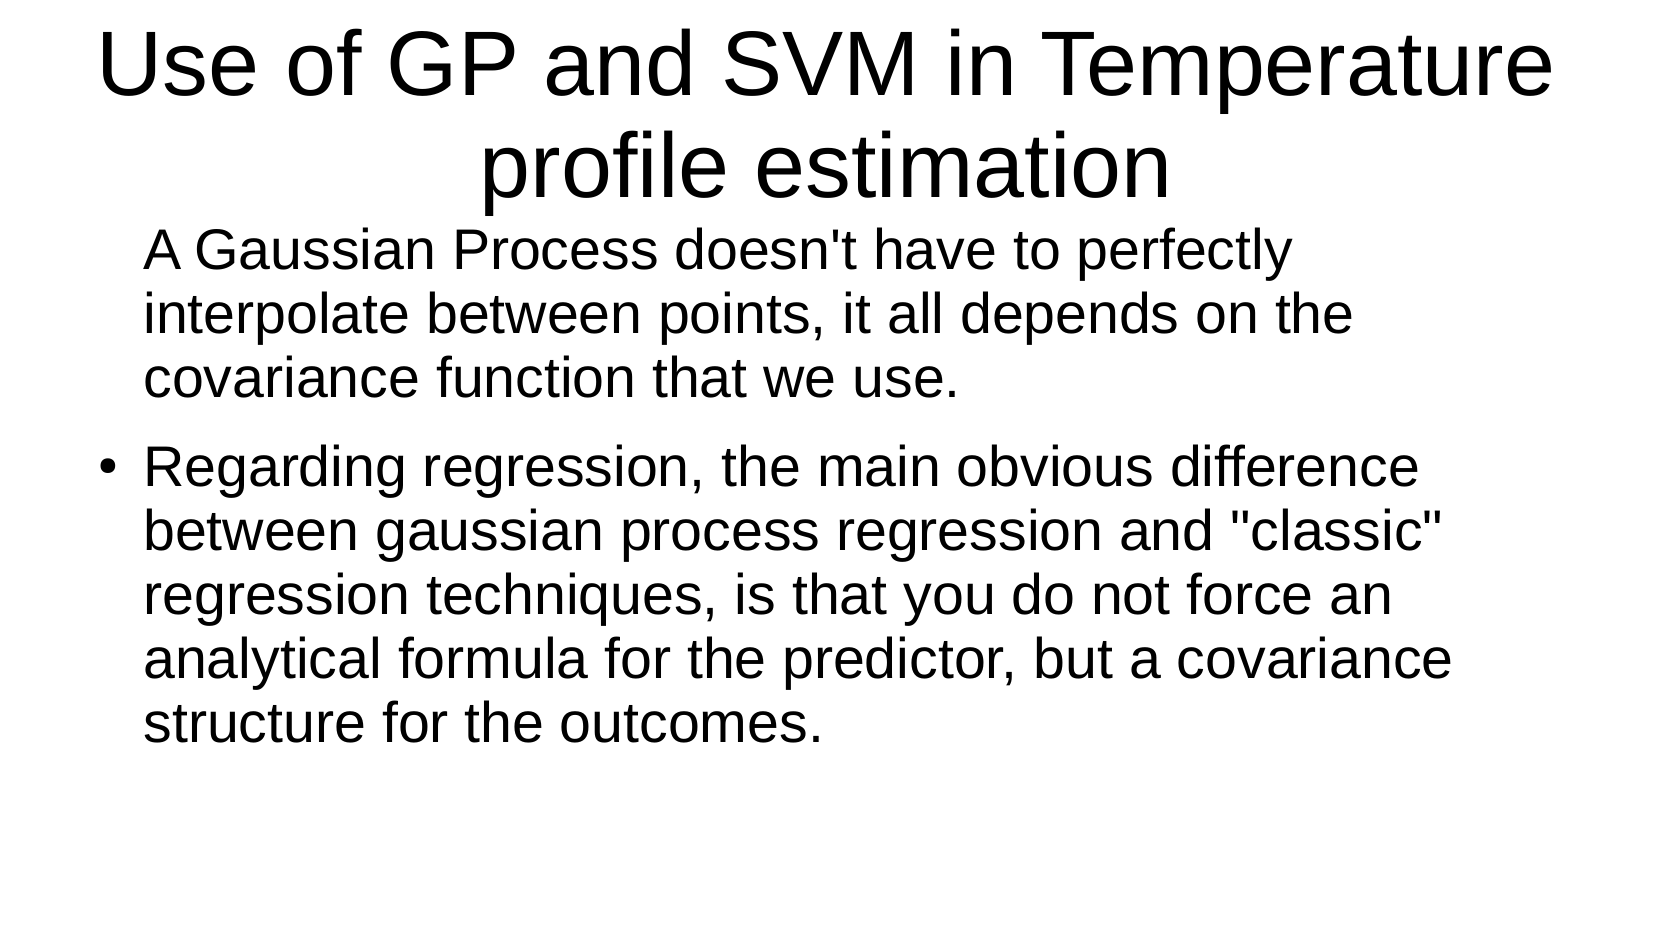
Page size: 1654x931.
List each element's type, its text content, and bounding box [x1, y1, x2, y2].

list A Gaussian Process doesn't have to perfectly interpolate between points, it all depends on the covariance function that we use. Regarding regression, the main obvious difference between gaussian process regression and "classic" regression techniques, is that you do not force an analytical formula for the predictor, but a covariance structure for the outcomes. [82, 217, 1571, 758]
title Use of GP and SVM in Temperature profile estimation [82, 12, 1571, 217]
